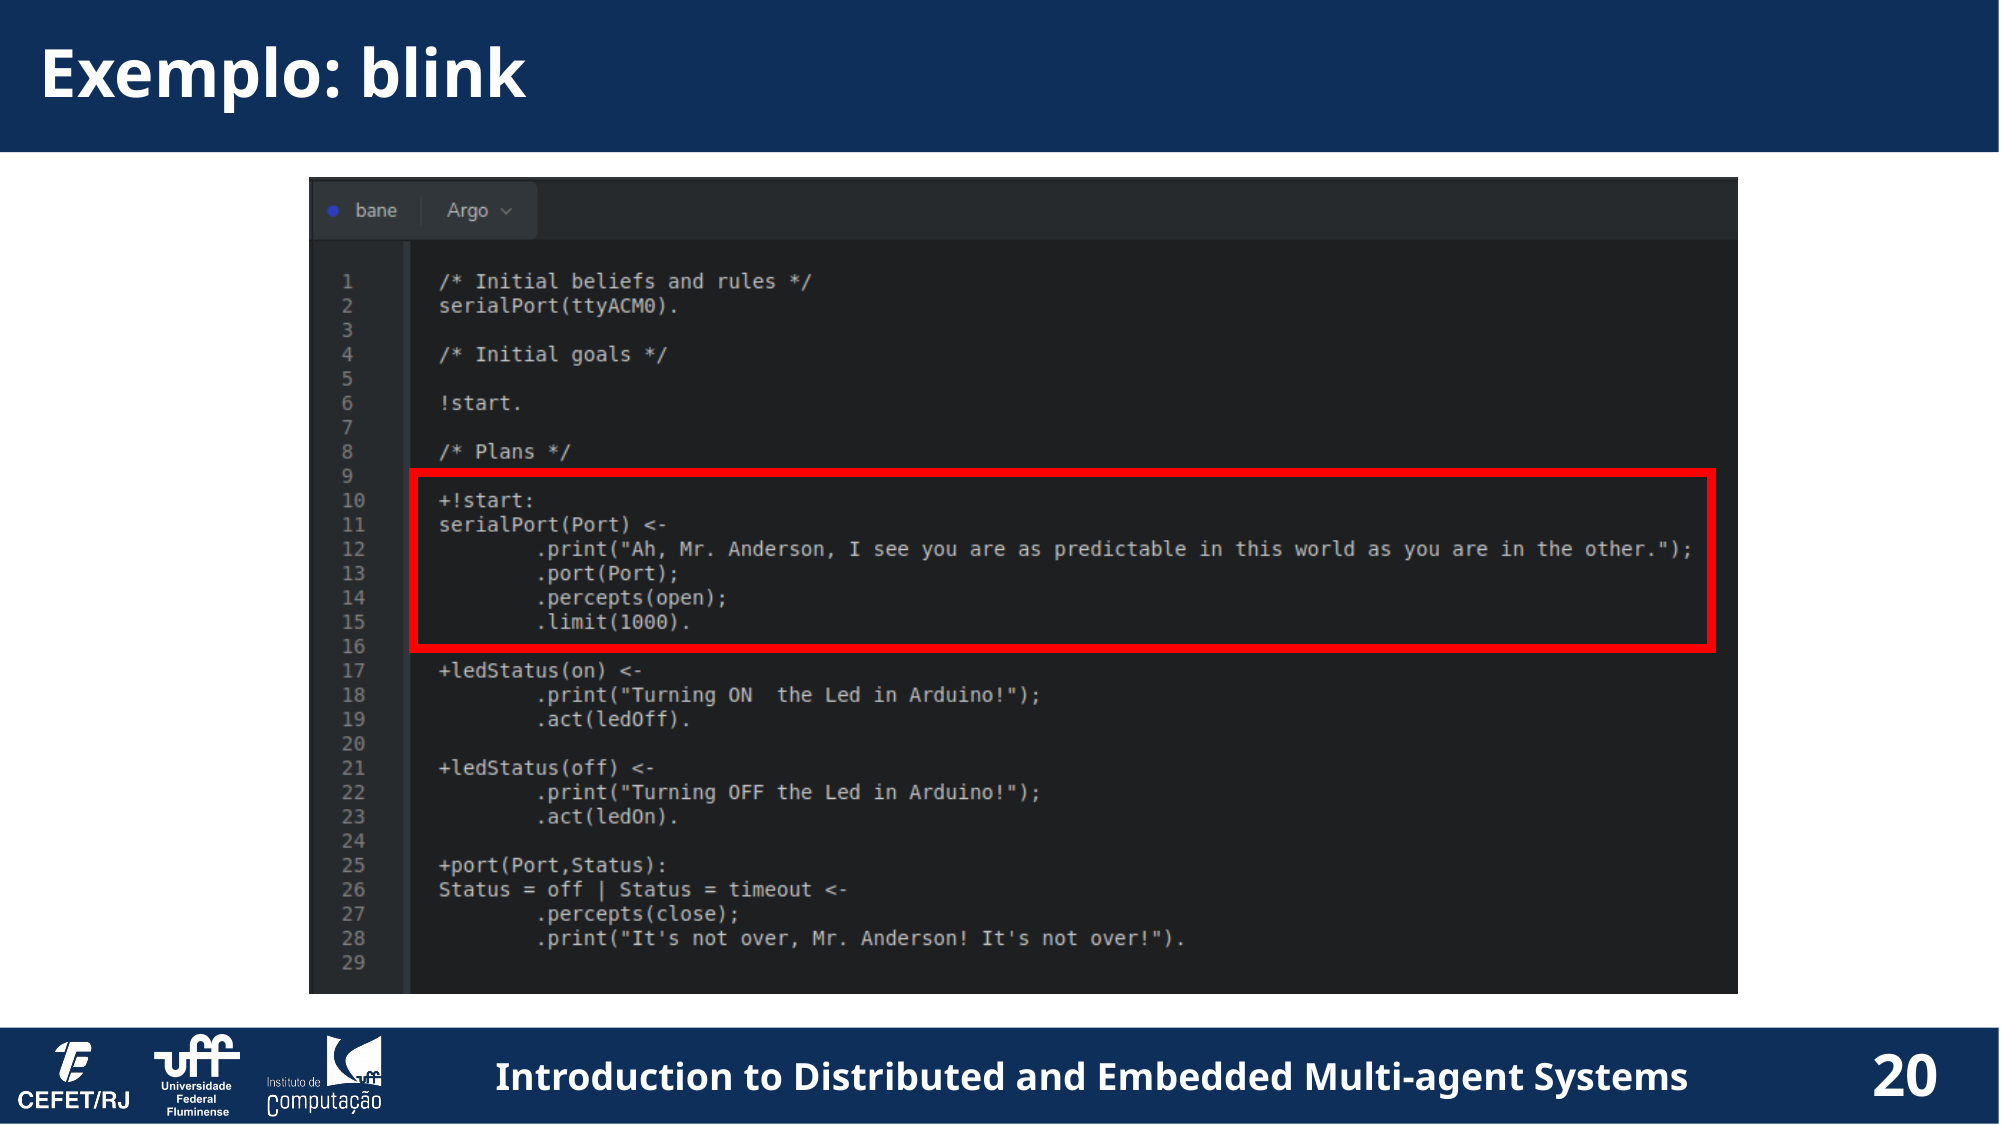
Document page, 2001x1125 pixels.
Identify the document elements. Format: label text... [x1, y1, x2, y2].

picture [18, 1021, 129, 1125]
picture [309, 177, 1738, 994]
picture [265, 1033, 383, 1117]
picture [153, 1033, 241, 1121]
text_box Exemplo: blink [25, 23, 1999, 119]
